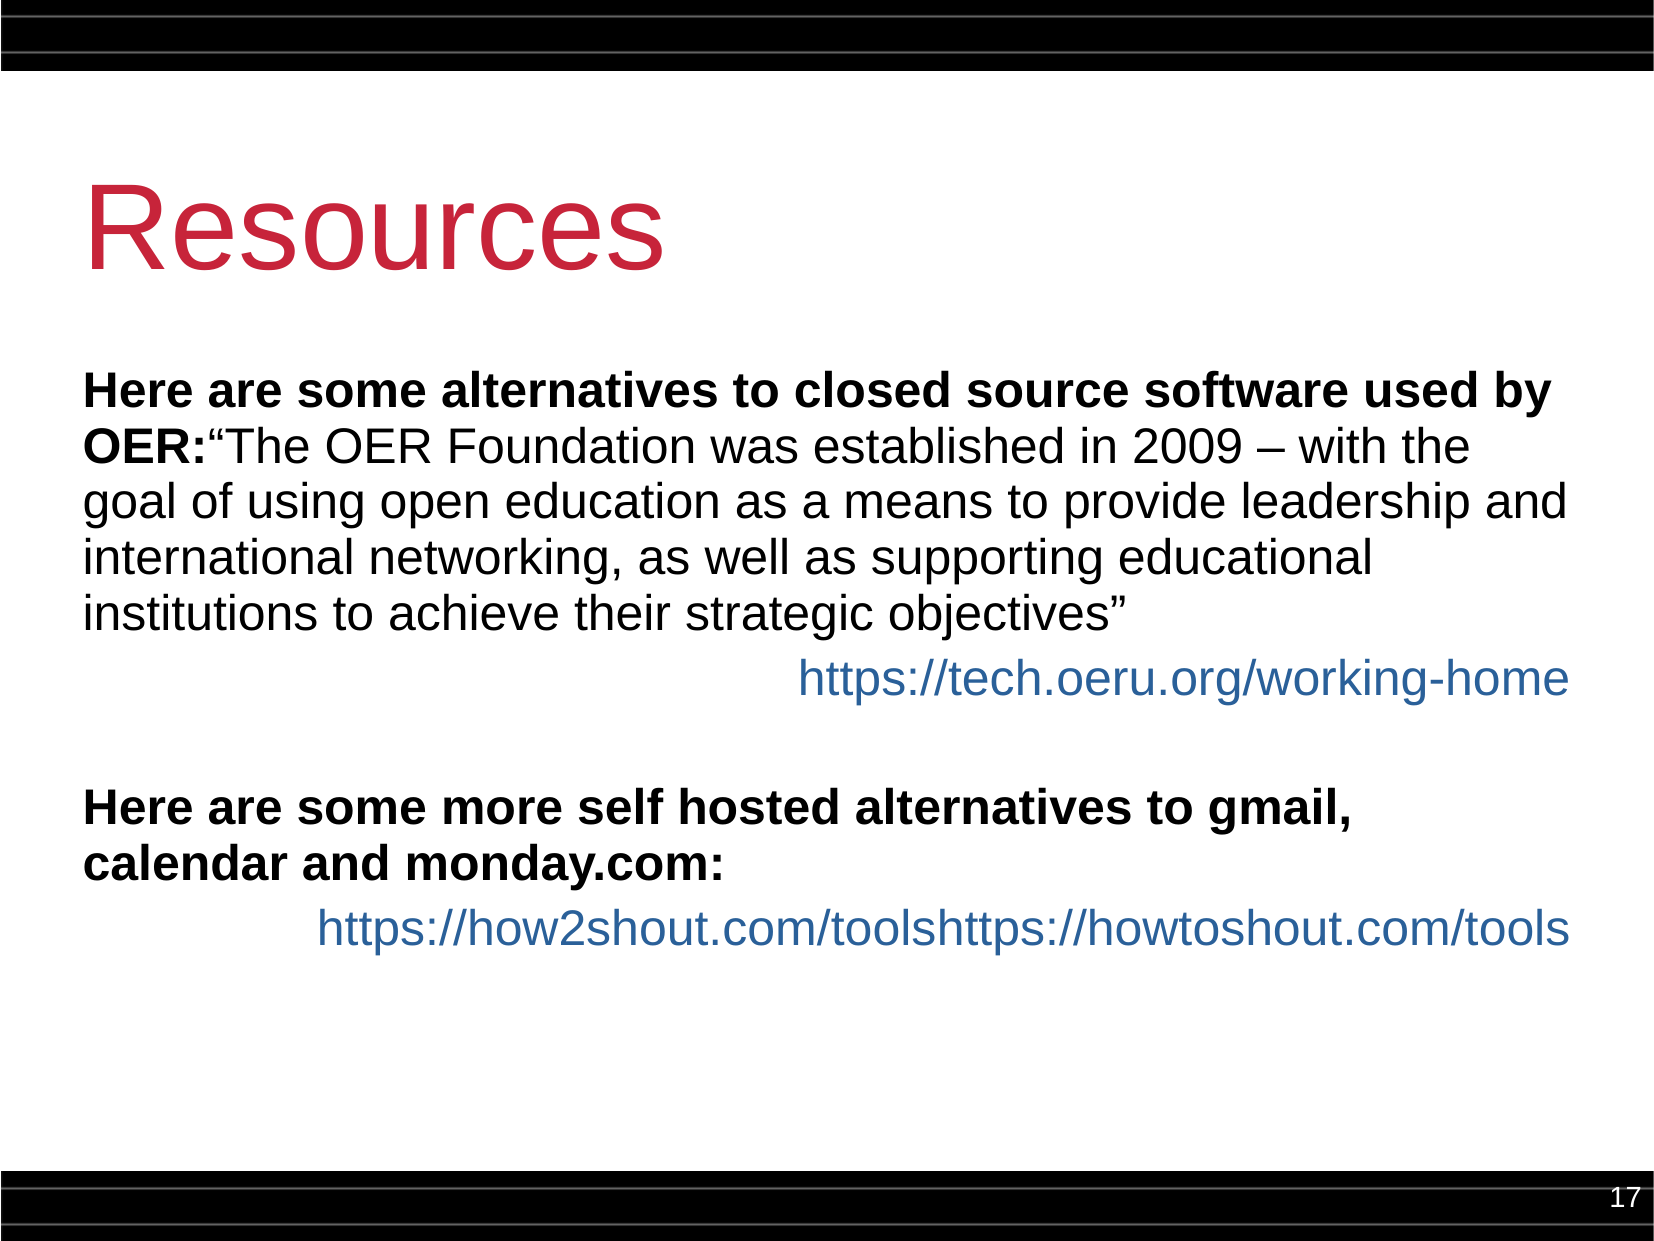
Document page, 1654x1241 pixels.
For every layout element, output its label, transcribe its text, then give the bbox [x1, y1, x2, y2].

list Here are some alternatives to closed source software used by OER:“The OER Foundation was established in 2009 – with the goal of using open education as a means to provide leadership and international networking, as well as supporting educational institutions to achieve their strategic objectives” https://tech.oeru.org/working-home Here are some more self hosted alternatives to gmail, calendar and monday.com: https://how2shout.com/toolshttps://howtoshout.com/tools [82, 362, 1571, 1134]
title Resources [82, 123, 1571, 331]
picture [1, 0, 1654, 71]
picture [1, 1171, 1654, 1241]
